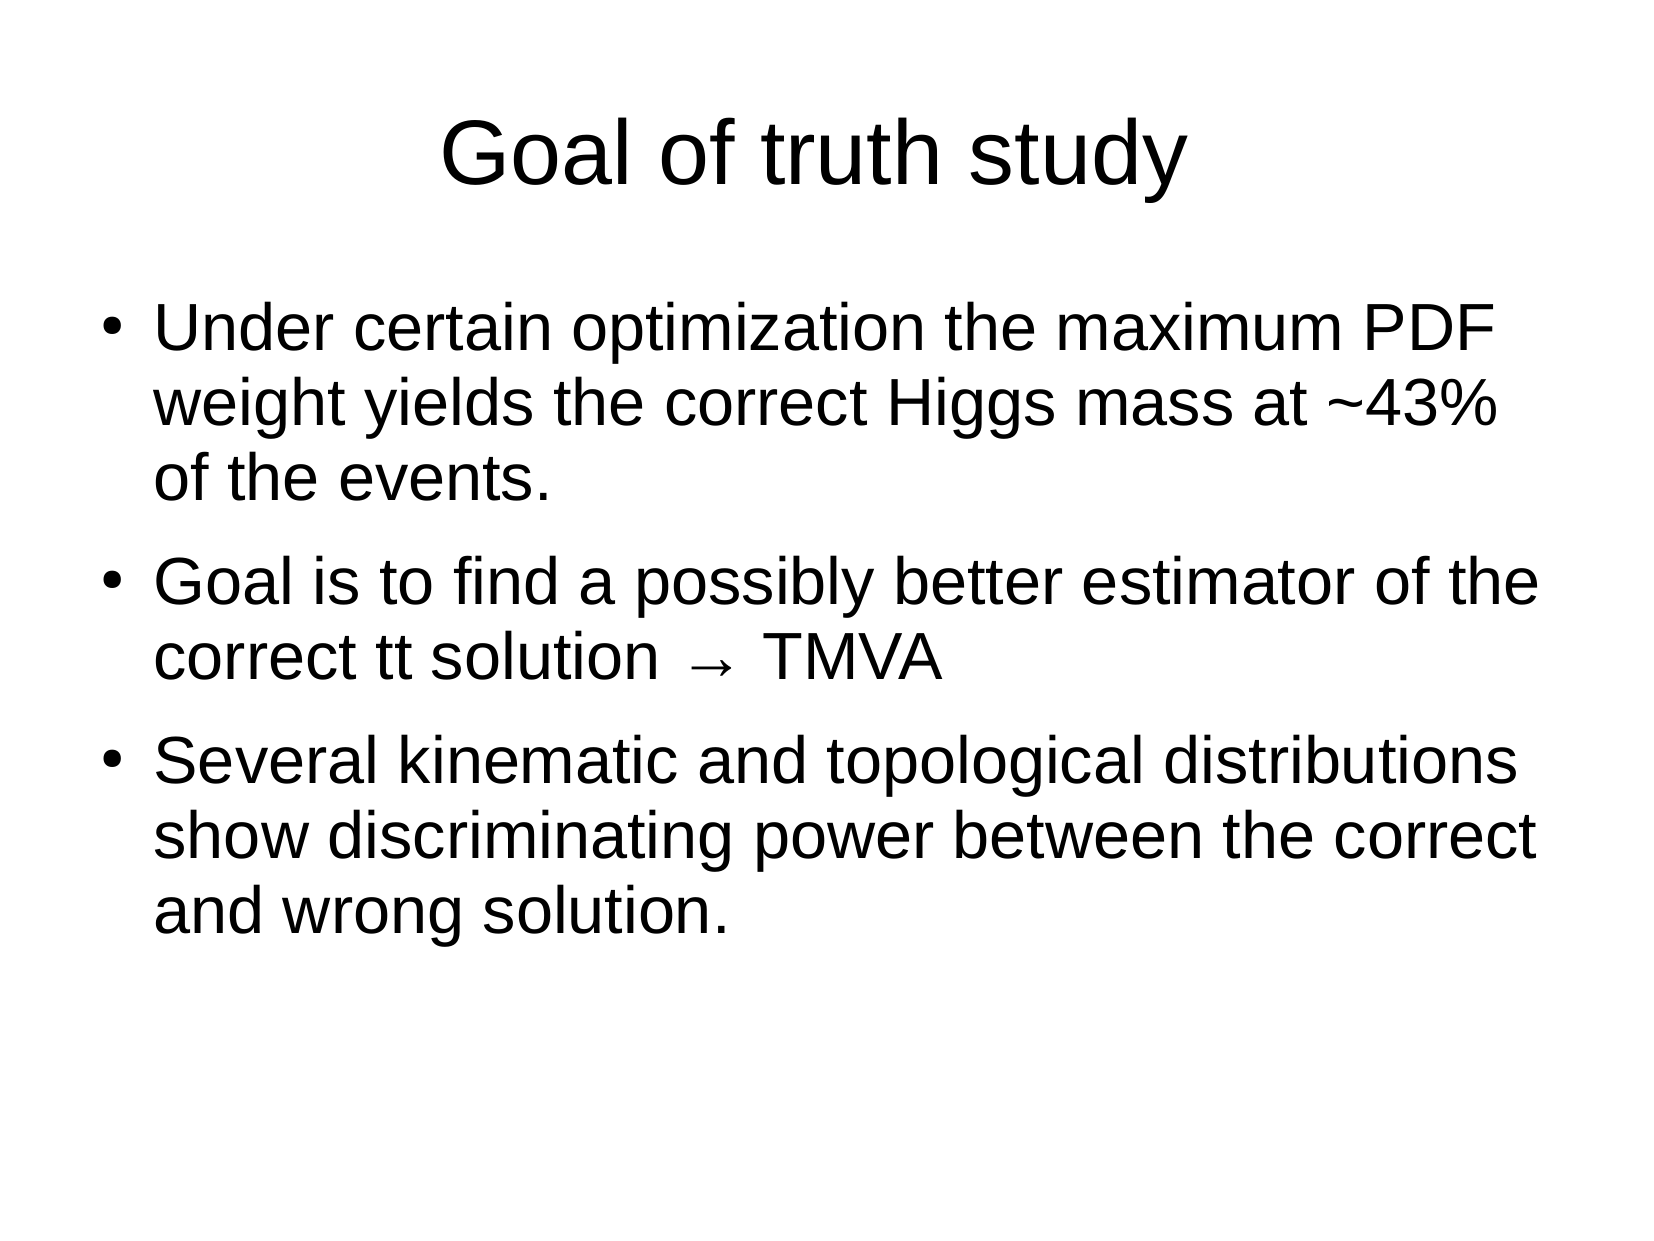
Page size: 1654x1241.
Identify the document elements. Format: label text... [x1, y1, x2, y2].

title Goal of truth study [82, 49, 1571, 257]
list Under certain optimization the maximum PDF weight yields the correct Higgs mass at ~43% of the events. Goal is to find a possibly better estimator of the correct tt solution → TMVA Several kinematic and topological distributions show discriminating power between the correct and wrong solution. [82, 290, 1571, 1010]
